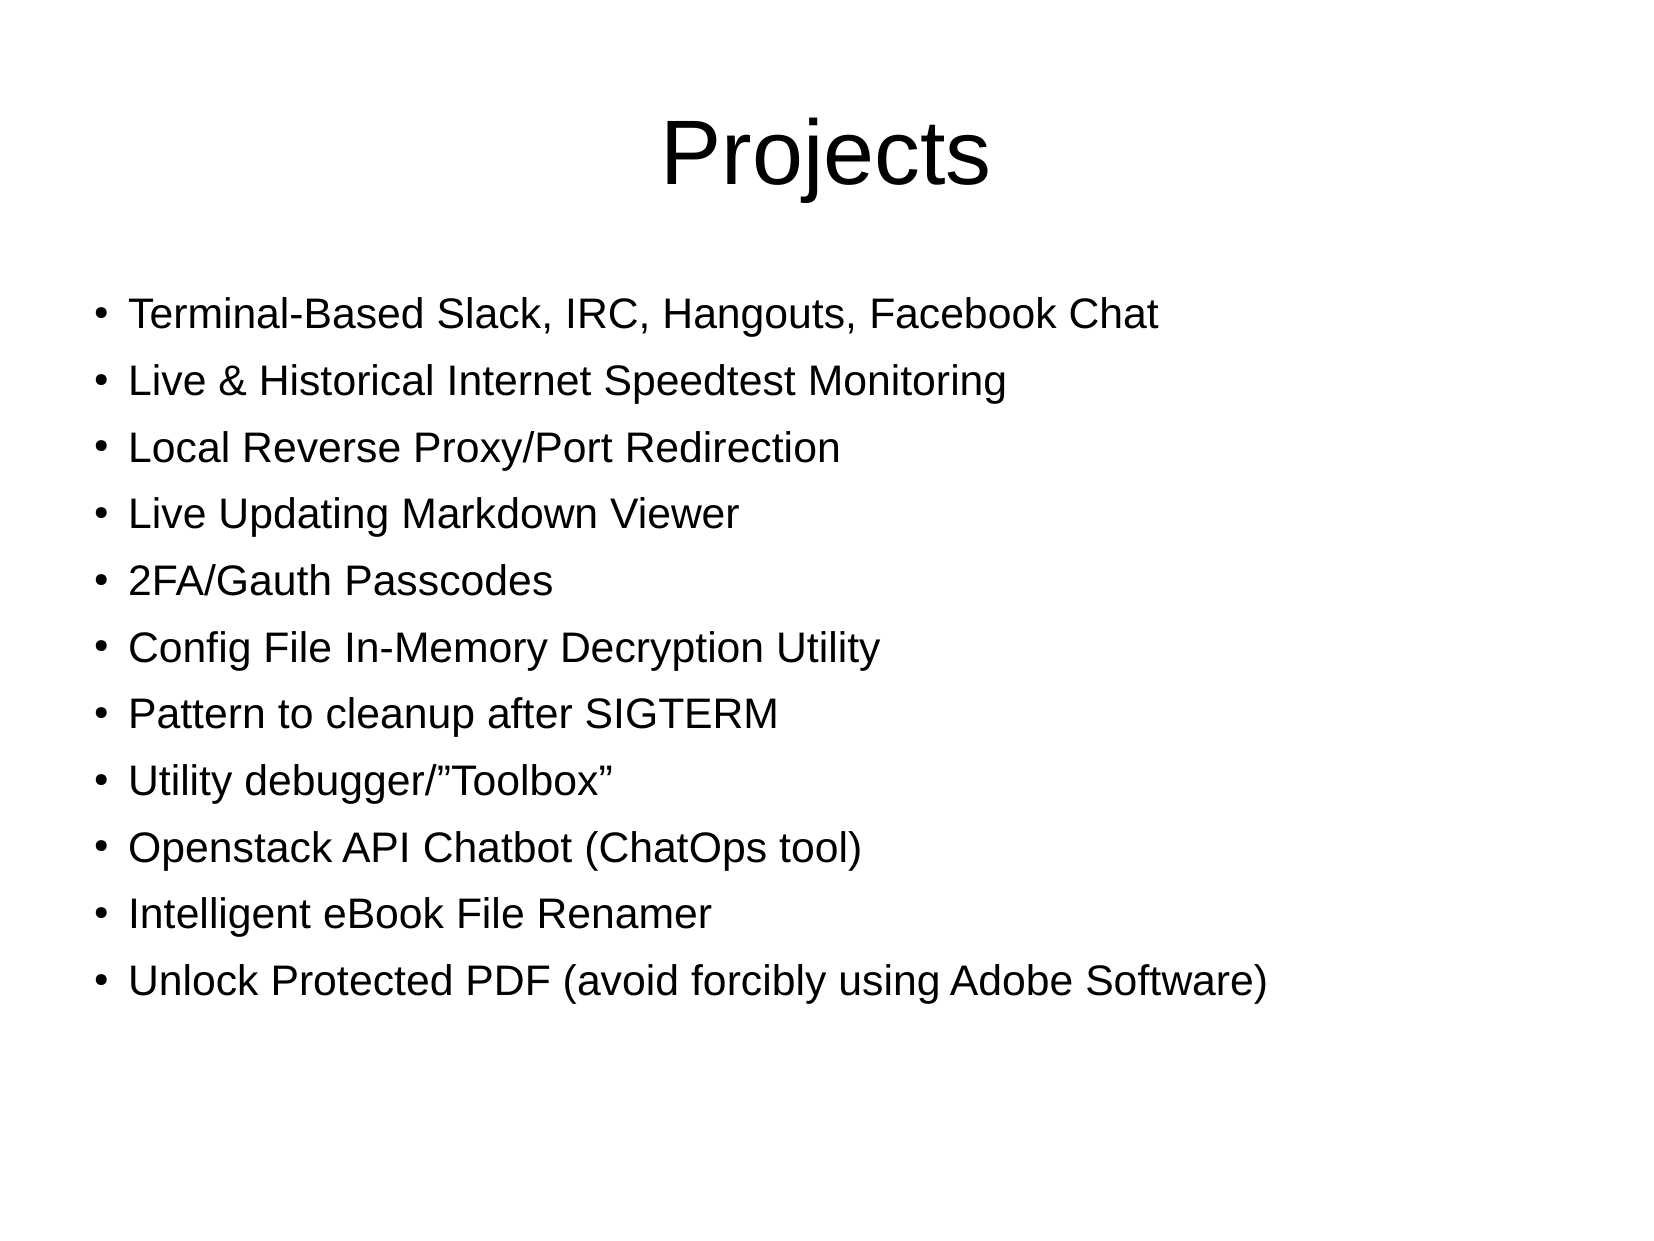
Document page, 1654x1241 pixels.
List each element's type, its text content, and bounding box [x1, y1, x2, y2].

title Projects [82, 49, 1571, 257]
list Terminal-Based Slack, IRC, Hangouts, Facebook Chat Live & Historical Internet Speedtest Monitoring Local Reverse Proxy/Port Redirection Live Updating Markdown Viewer 2FA/Gauth Passcodes Config File In-Memory Decryption Utility Pattern to cleanup after SIGTERM Utility debugger/”Toolbox” Openstack API Chatbot (ChatOps tool) Intelligent eBook File Renamer Unlock Protected PDF (avoid forcibly using Adobe Software) [82, 290, 1571, 1010]
